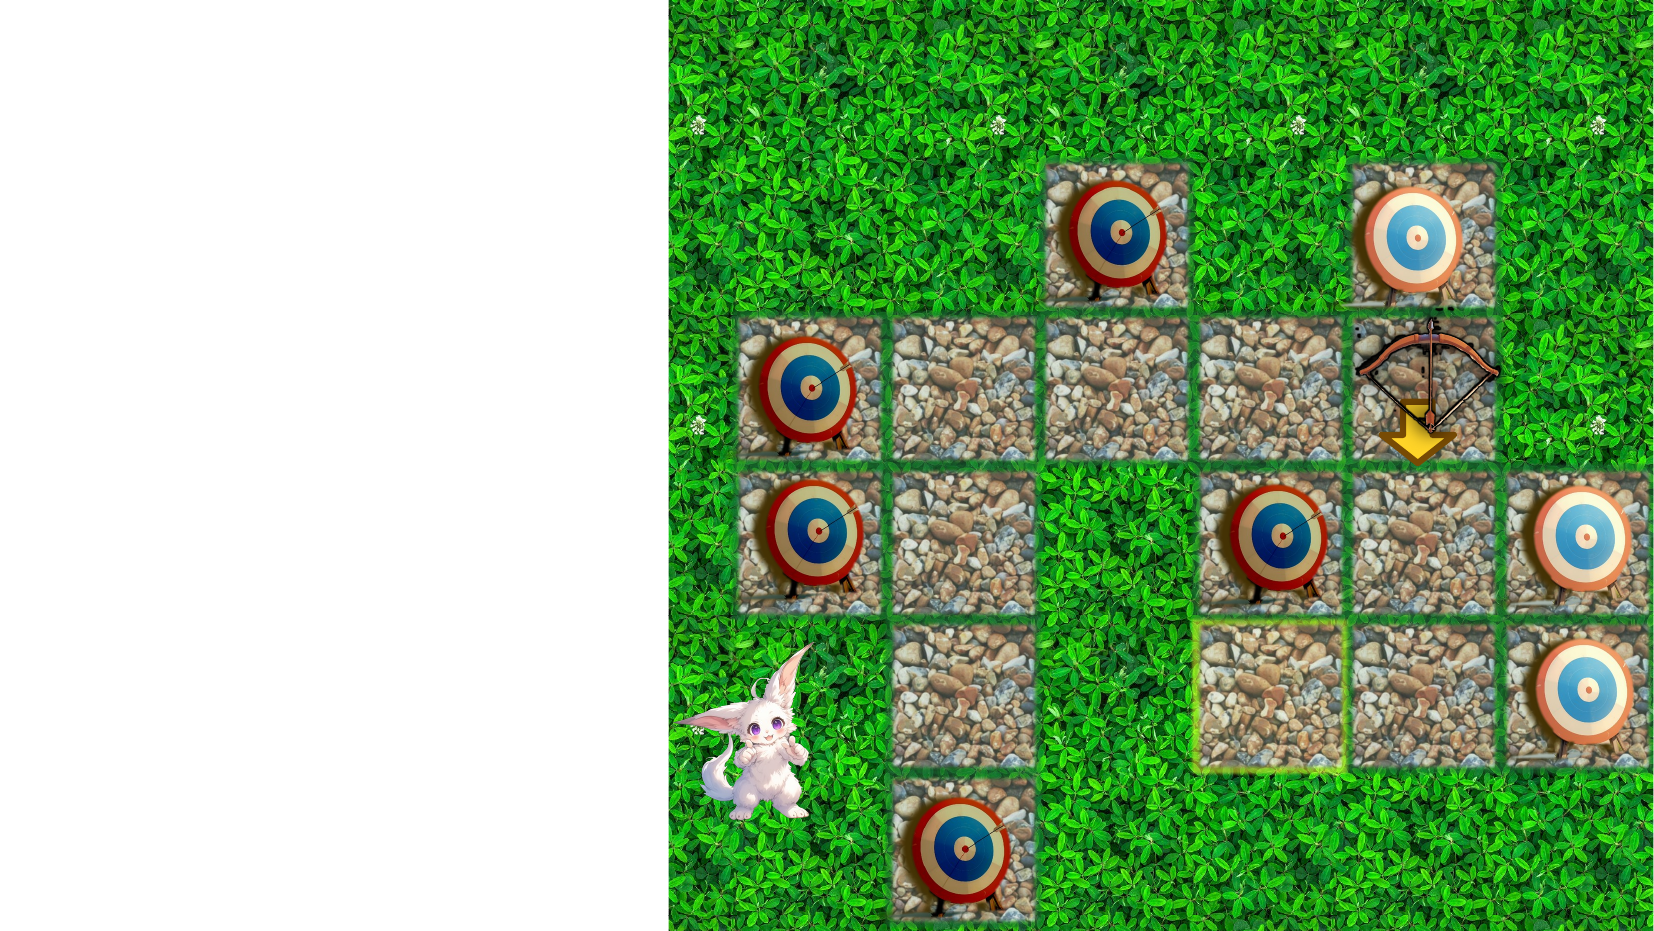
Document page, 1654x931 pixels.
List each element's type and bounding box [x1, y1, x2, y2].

picture [1510, 609, 1654, 760]
text_box [1044, 316, 1190, 462]
picture [886, 768, 1037, 919]
picture [1043, 152, 1194, 303]
text_box [1351, 623, 1497, 769]
text_box [1198, 606, 1344, 616]
text_box [668, 0, 1654, 931]
text_box [1045, 303, 1190, 309]
text_box [1197, 315, 1344, 456]
text_box [890, 623, 1037, 768]
text_box [893, 919, 1037, 923]
text_box [890, 315, 1037, 462]
picture [1508, 456, 1654, 607]
picture [1204, 455, 1355, 606]
picture [672, 640, 854, 824]
picture [733, 307, 891, 601]
picture [1339, 157, 1505, 433]
text_box [1351, 469, 1497, 616]
text_box [737, 601, 883, 616]
text_box [1201, 627, 1340, 765]
text_box [1490, 162, 1498, 282]
text_box [1505, 760, 1651, 769]
text_box [891, 469, 1037, 616]
text_box [1351, 316, 1498, 464]
